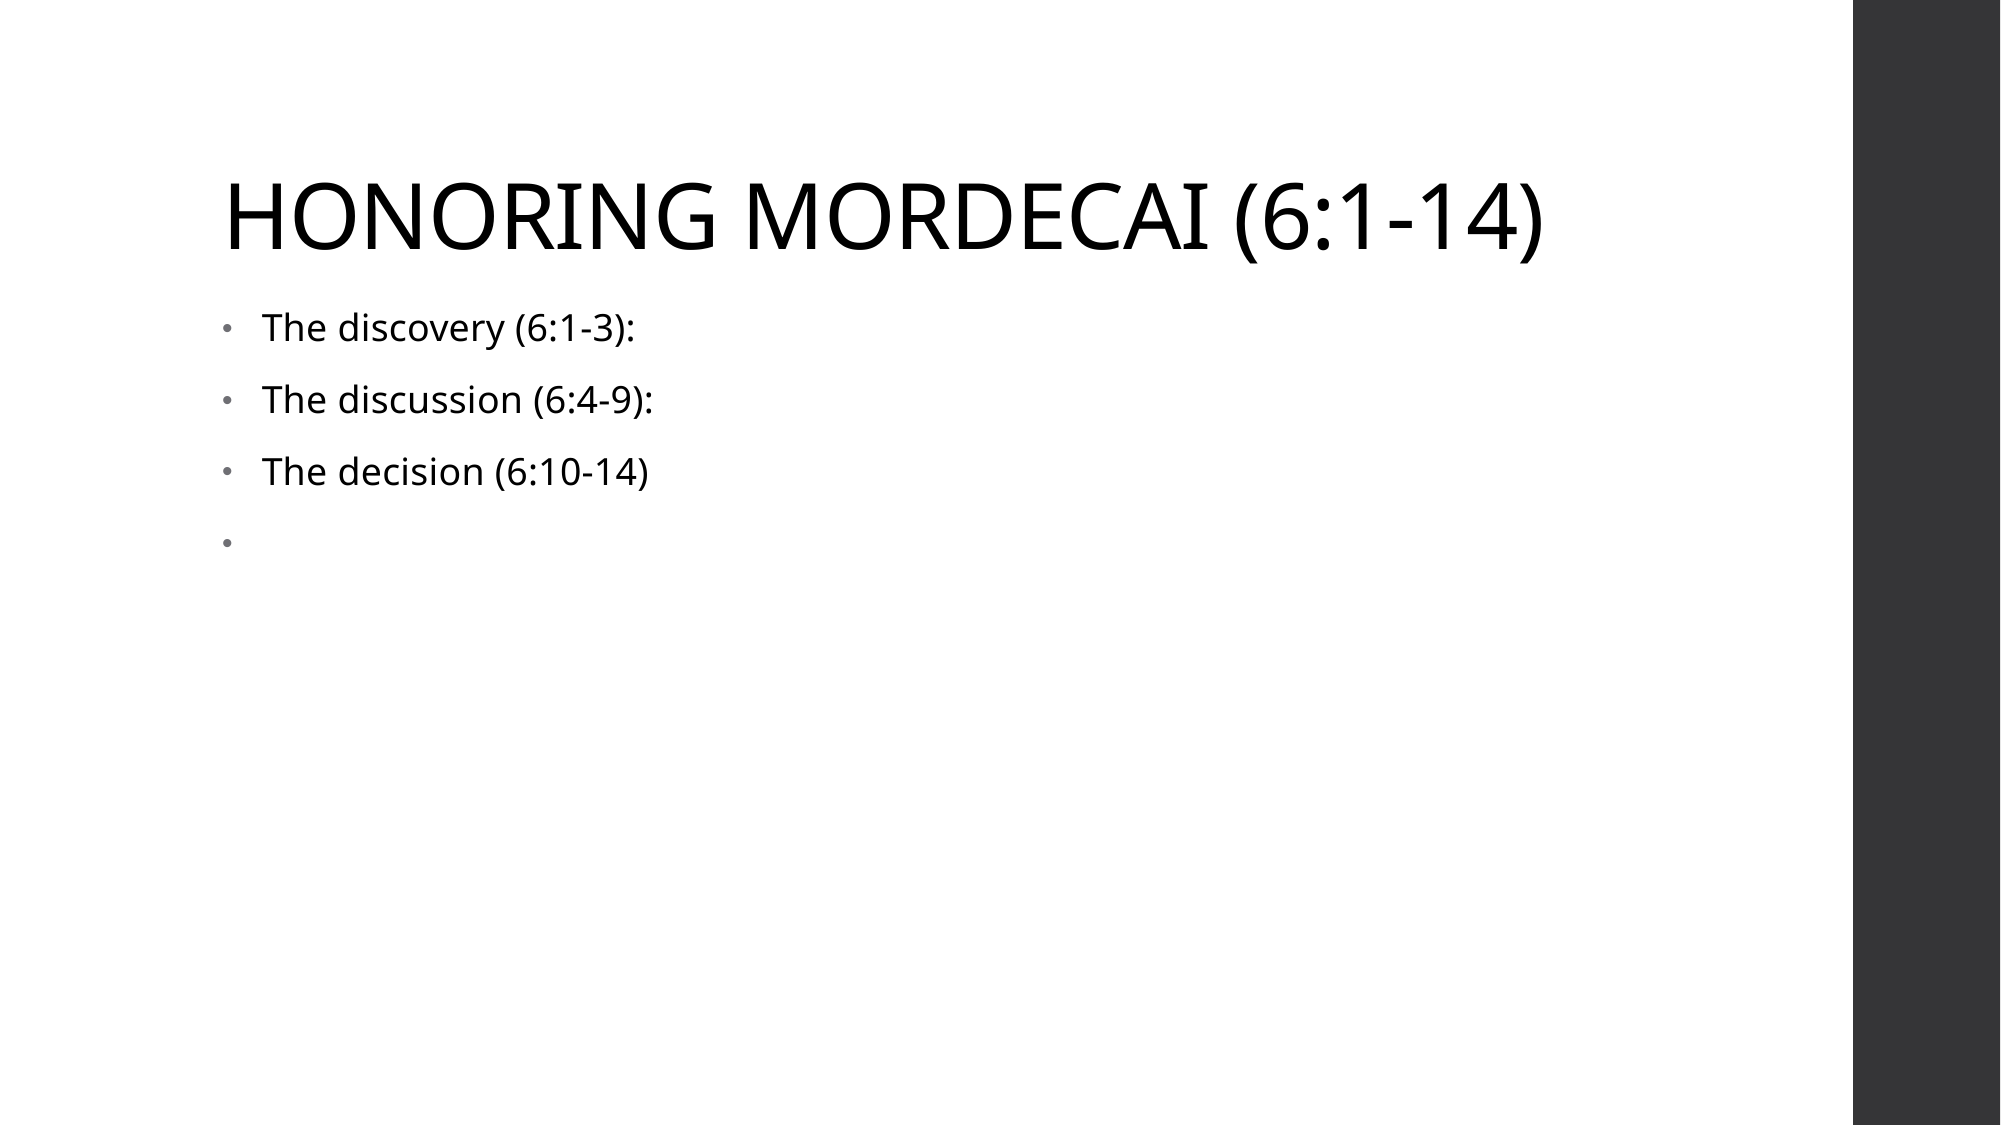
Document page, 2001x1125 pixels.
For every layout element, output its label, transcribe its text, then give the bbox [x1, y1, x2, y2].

list The discovery (6:1-3): The discussion (6:4-9): The decision (6:10-14) [206, 299, 1617, 1014]
title HONORING MORDECAI (6:1-14) [206, 60, 1797, 278]
